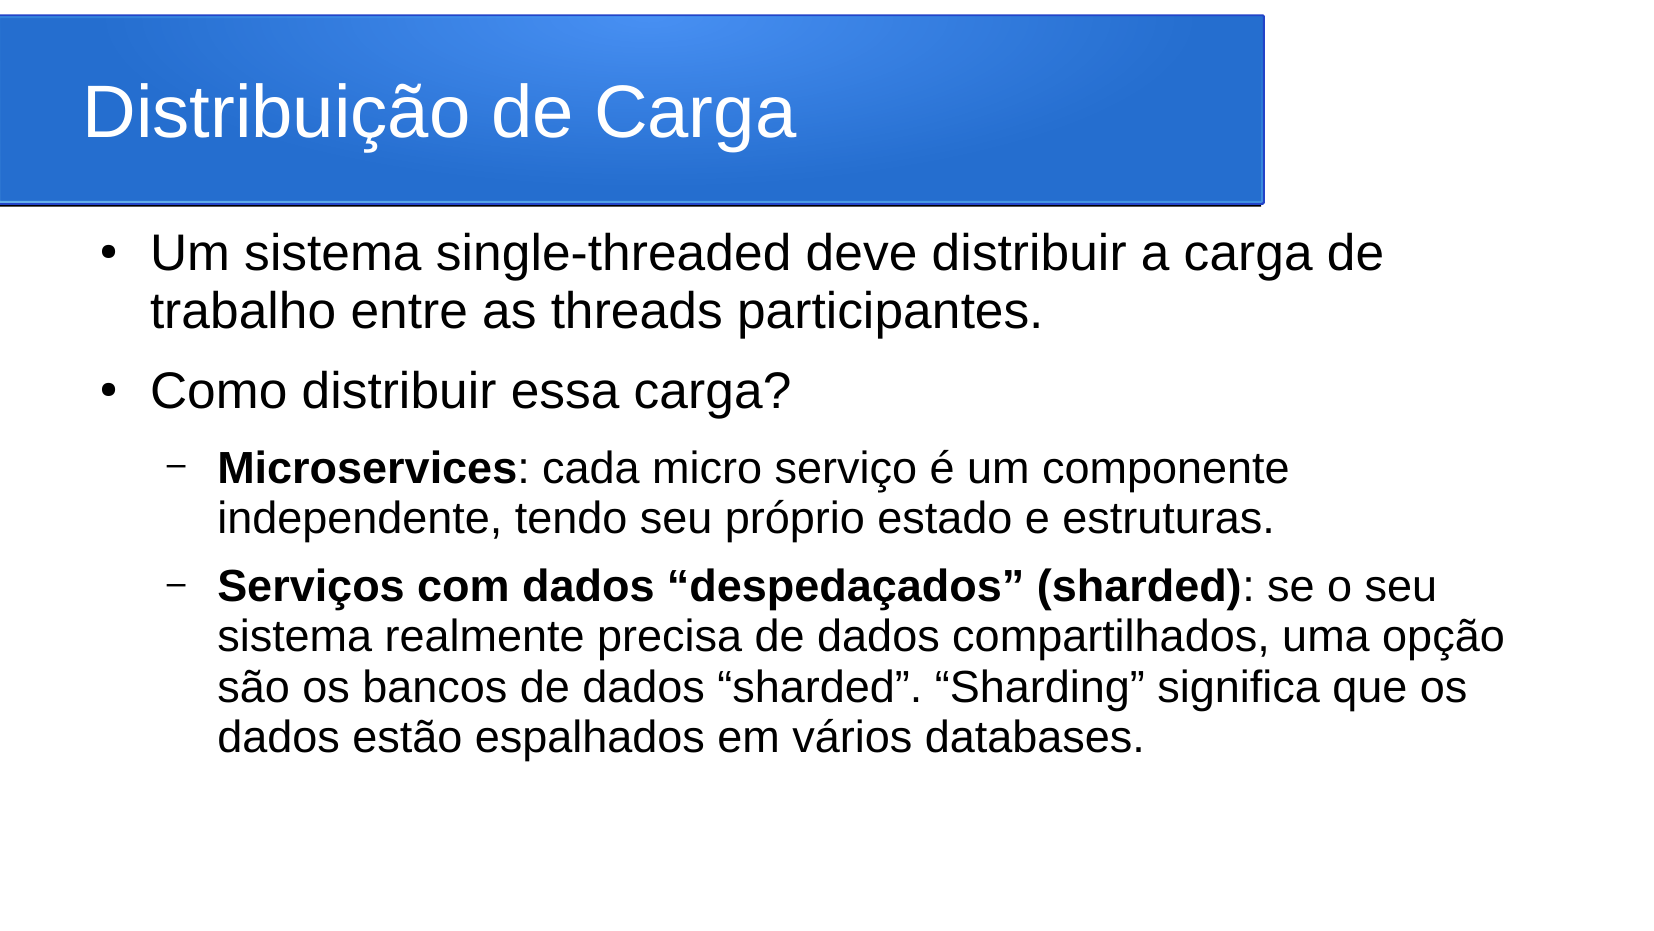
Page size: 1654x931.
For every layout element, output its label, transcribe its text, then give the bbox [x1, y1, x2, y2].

title Distribuição de Carga [82, 35, 1235, 189]
list Um sistema single-threaded deve distribuir a carga de trabalho entre as threads participantes. Como distribuir essa carga? Microservices: cada micro serviço é um componente independente, tendo seu próprio estado e estruturas. Serviços com dados “despedaçados” (sharded): se o seu sistema realmente precisa de dados compartilhados, uma opção são os bancos de dados “sharded”. “Sharding” significa que os dados estão espalhados em vários databases. [82, 224, 1571, 764]
